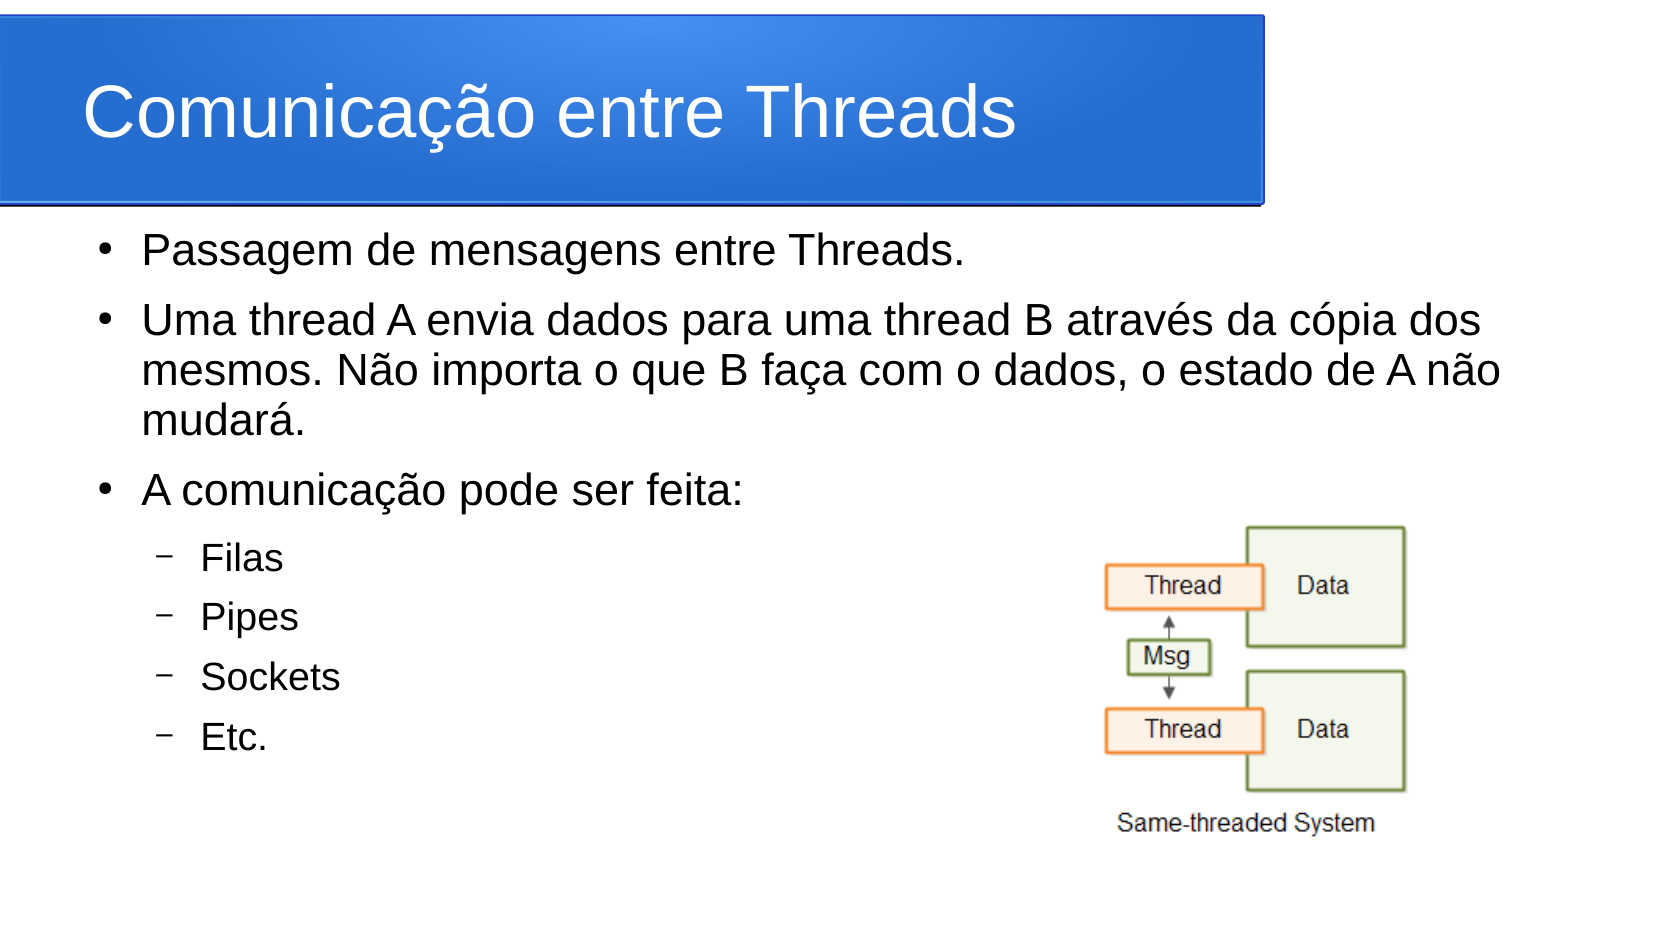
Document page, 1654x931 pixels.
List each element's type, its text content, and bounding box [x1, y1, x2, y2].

picture [1084, 488, 1441, 875]
title Comunicação entre Threads [82, 35, 1235, 189]
list Passagem de mensagens entre Threads. Uma thread A envia dados para uma thread B através da cópia dos mesmos. Não importa o que B faça com o dados, o estado de A não mudará. A comunicação pode ser feita: Filas Pipes Sockets Etc. [82, 224, 1571, 764]
